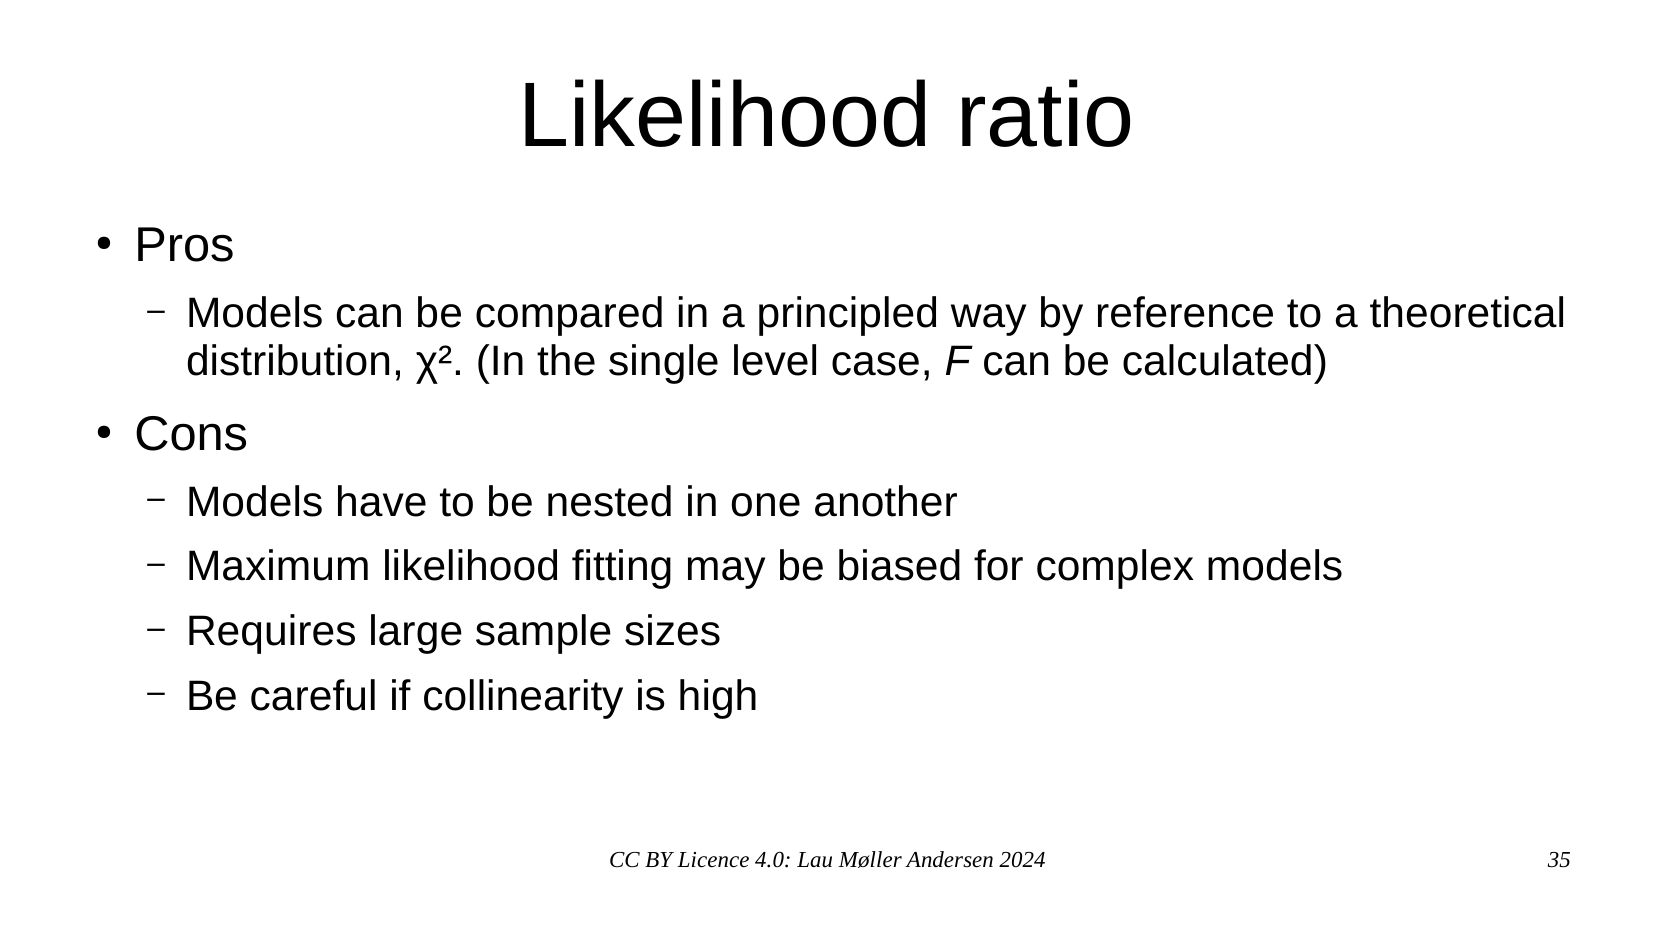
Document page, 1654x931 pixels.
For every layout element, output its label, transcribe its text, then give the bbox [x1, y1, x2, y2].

list Pros Models can be compared in a principled way by reference to a theoretical distribution, χ². (In the single level case, F can be calculated) Cons Models have to be nested in one another Maximum likelihood fitting may be biased for complex models Requires large sample sizes Be careful if collinearity is high [82, 217, 1571, 758]
title Likelihood ratio [82, 37, 1571, 193]
